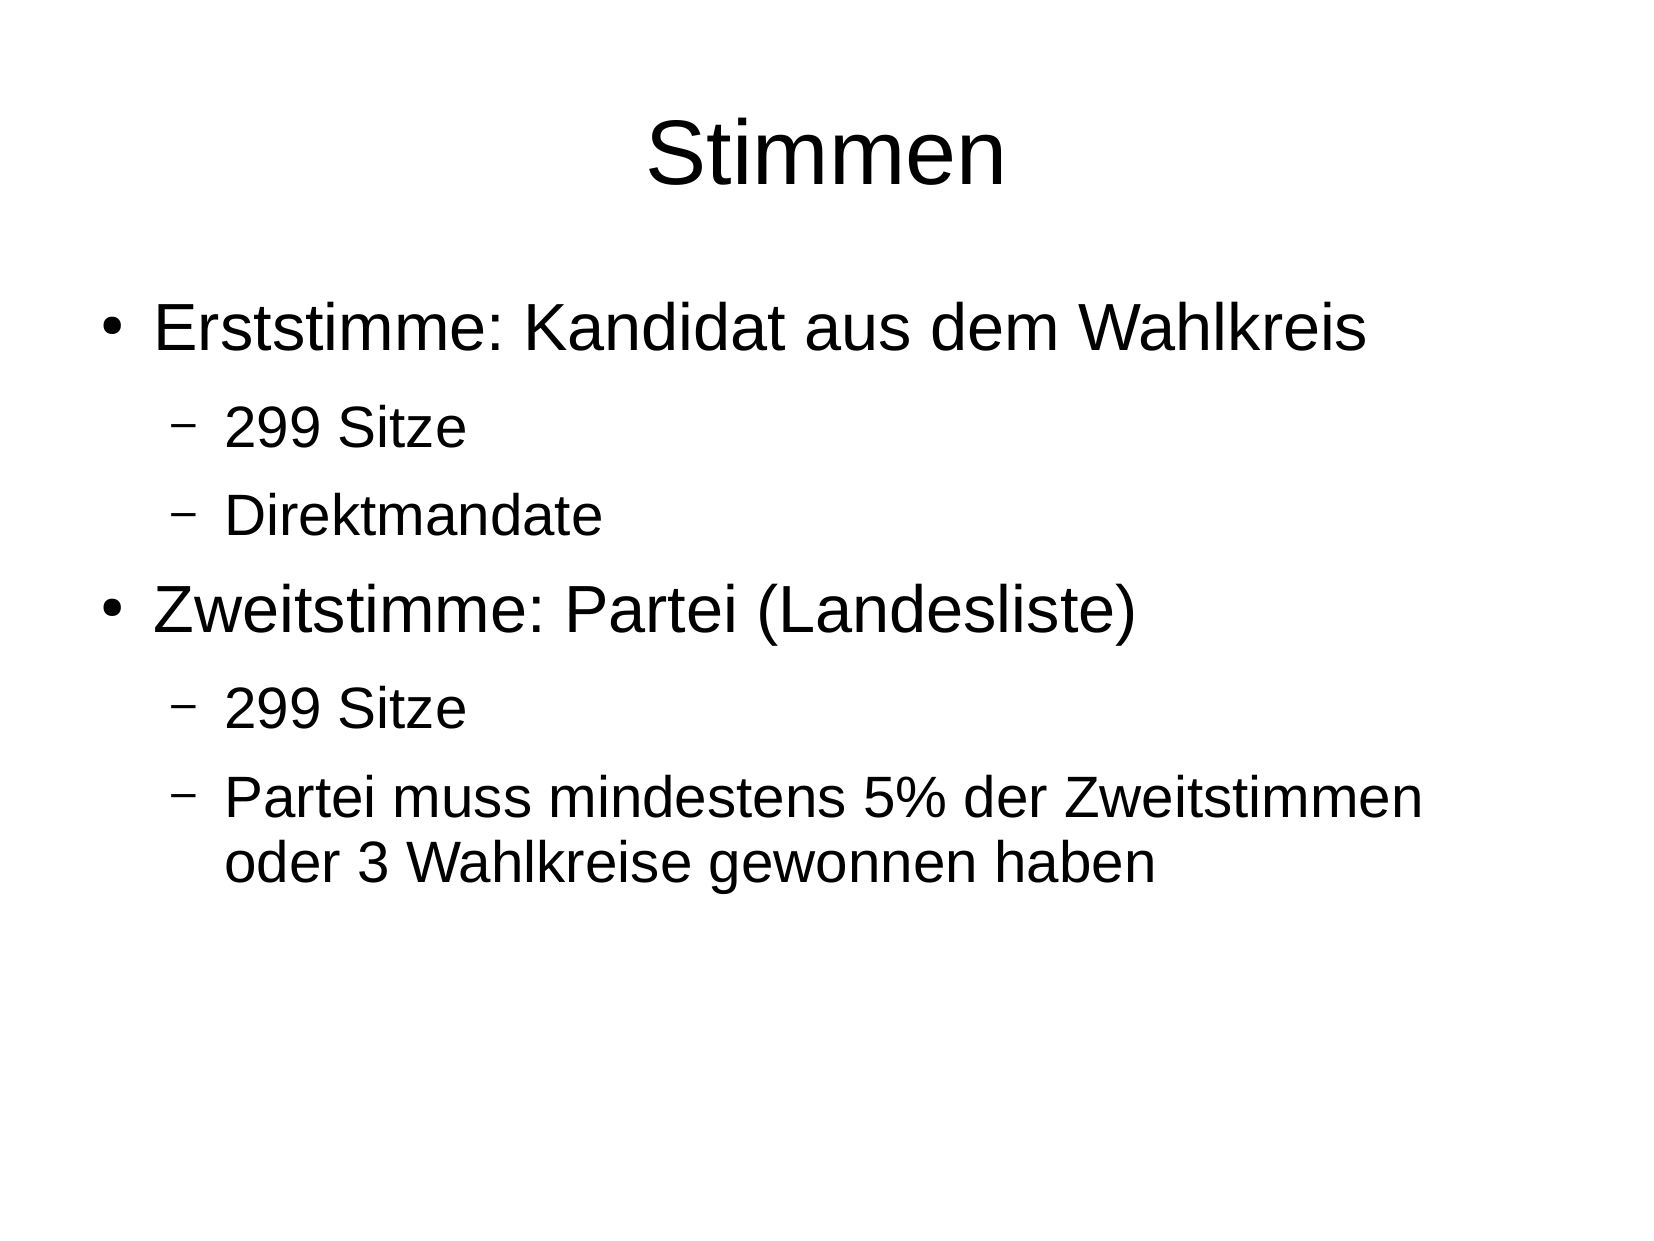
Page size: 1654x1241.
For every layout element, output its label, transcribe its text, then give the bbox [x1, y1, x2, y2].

title Stimmen [82, 49, 1571, 257]
list Erststimme: Kandidat aus dem Wahlkreis 299 Sitze Direktmandate Zweitstimme: Partei (Landesliste) 299 Sitze Partei muss mindestens 5% der Zweitstimmen oder 3 Wahlkreise gewonnen haben [82, 290, 1538, 1010]
